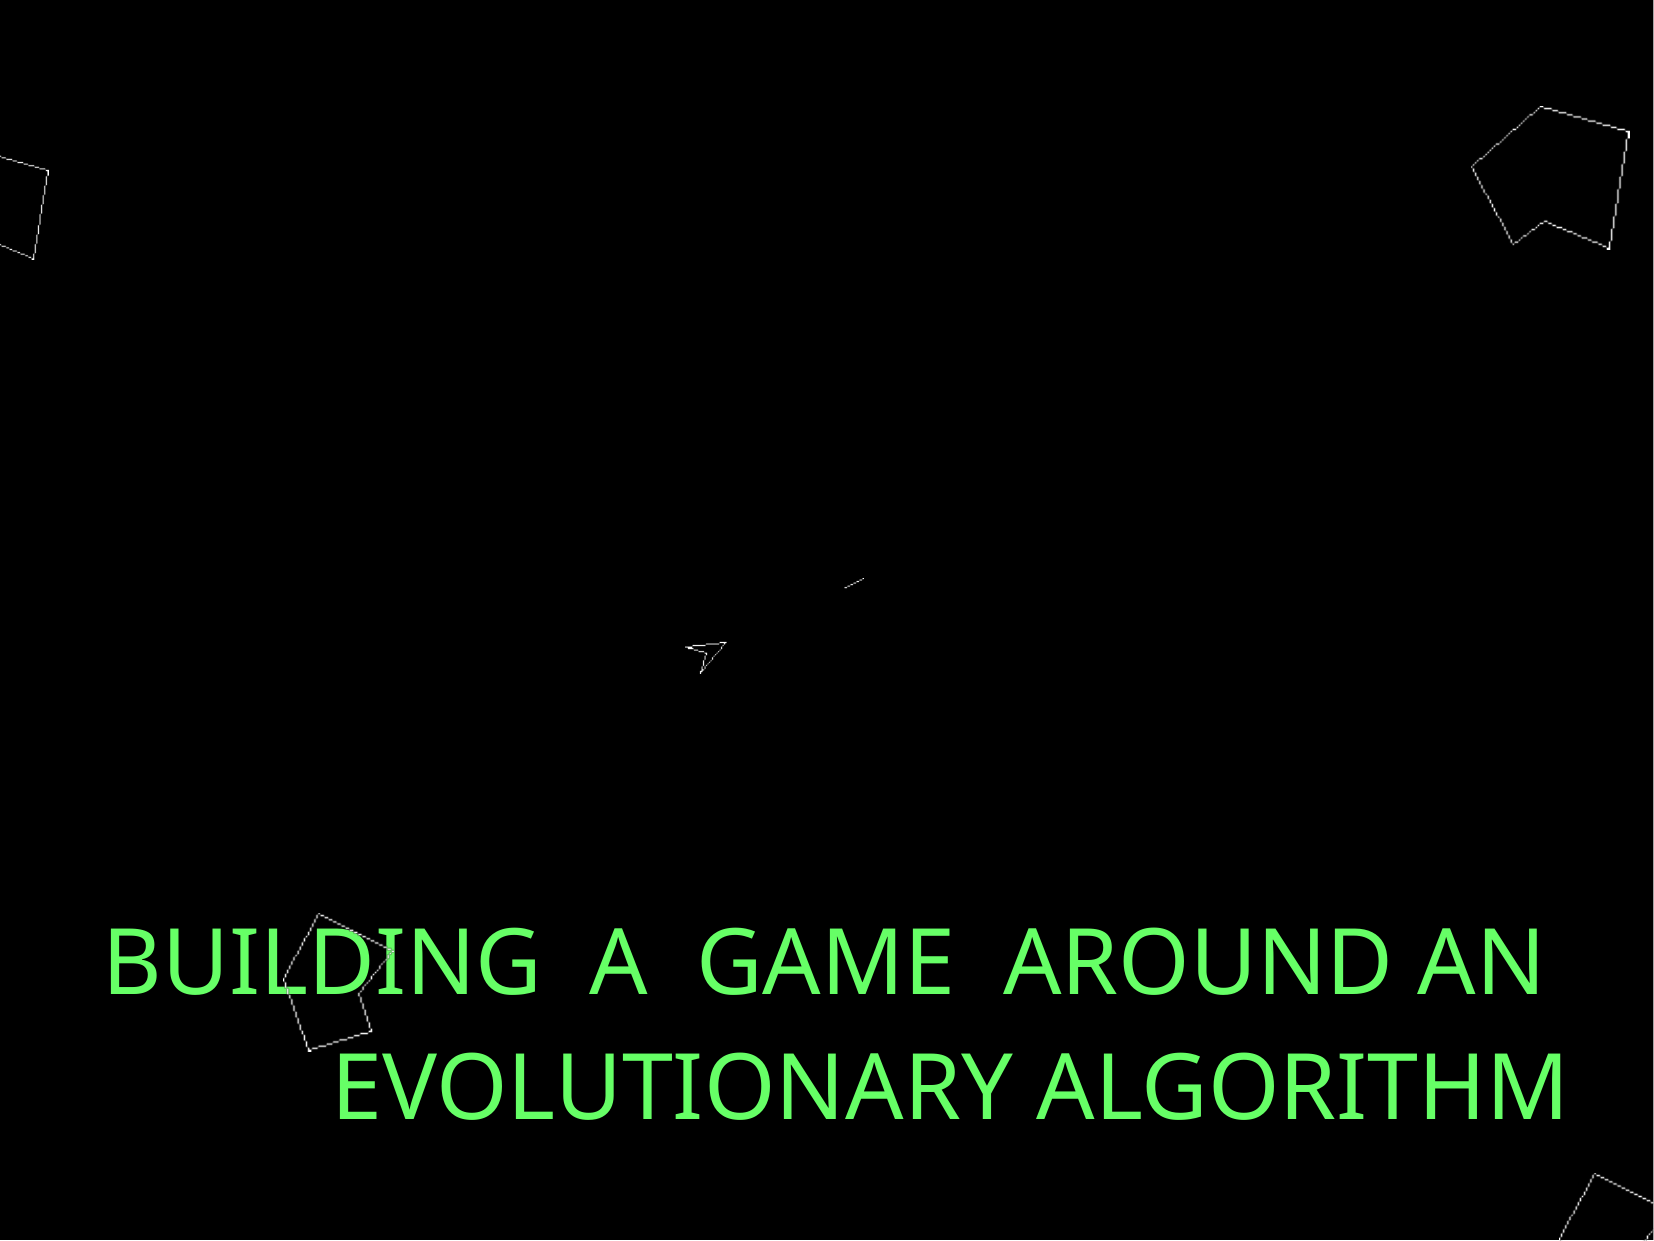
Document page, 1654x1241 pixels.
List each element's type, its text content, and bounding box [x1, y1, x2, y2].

picture [0, 151, 49, 260]
picture [1471, 106, 1630, 250]
picture [283, 913, 394, 1052]
picture [1559, 1173, 1654, 1241]
title BUILDING A GAME AROUND AN EVOLUTIONARY ALGORITHM [82, 897, 1571, 1146]
picture [685, 578, 864, 674]
